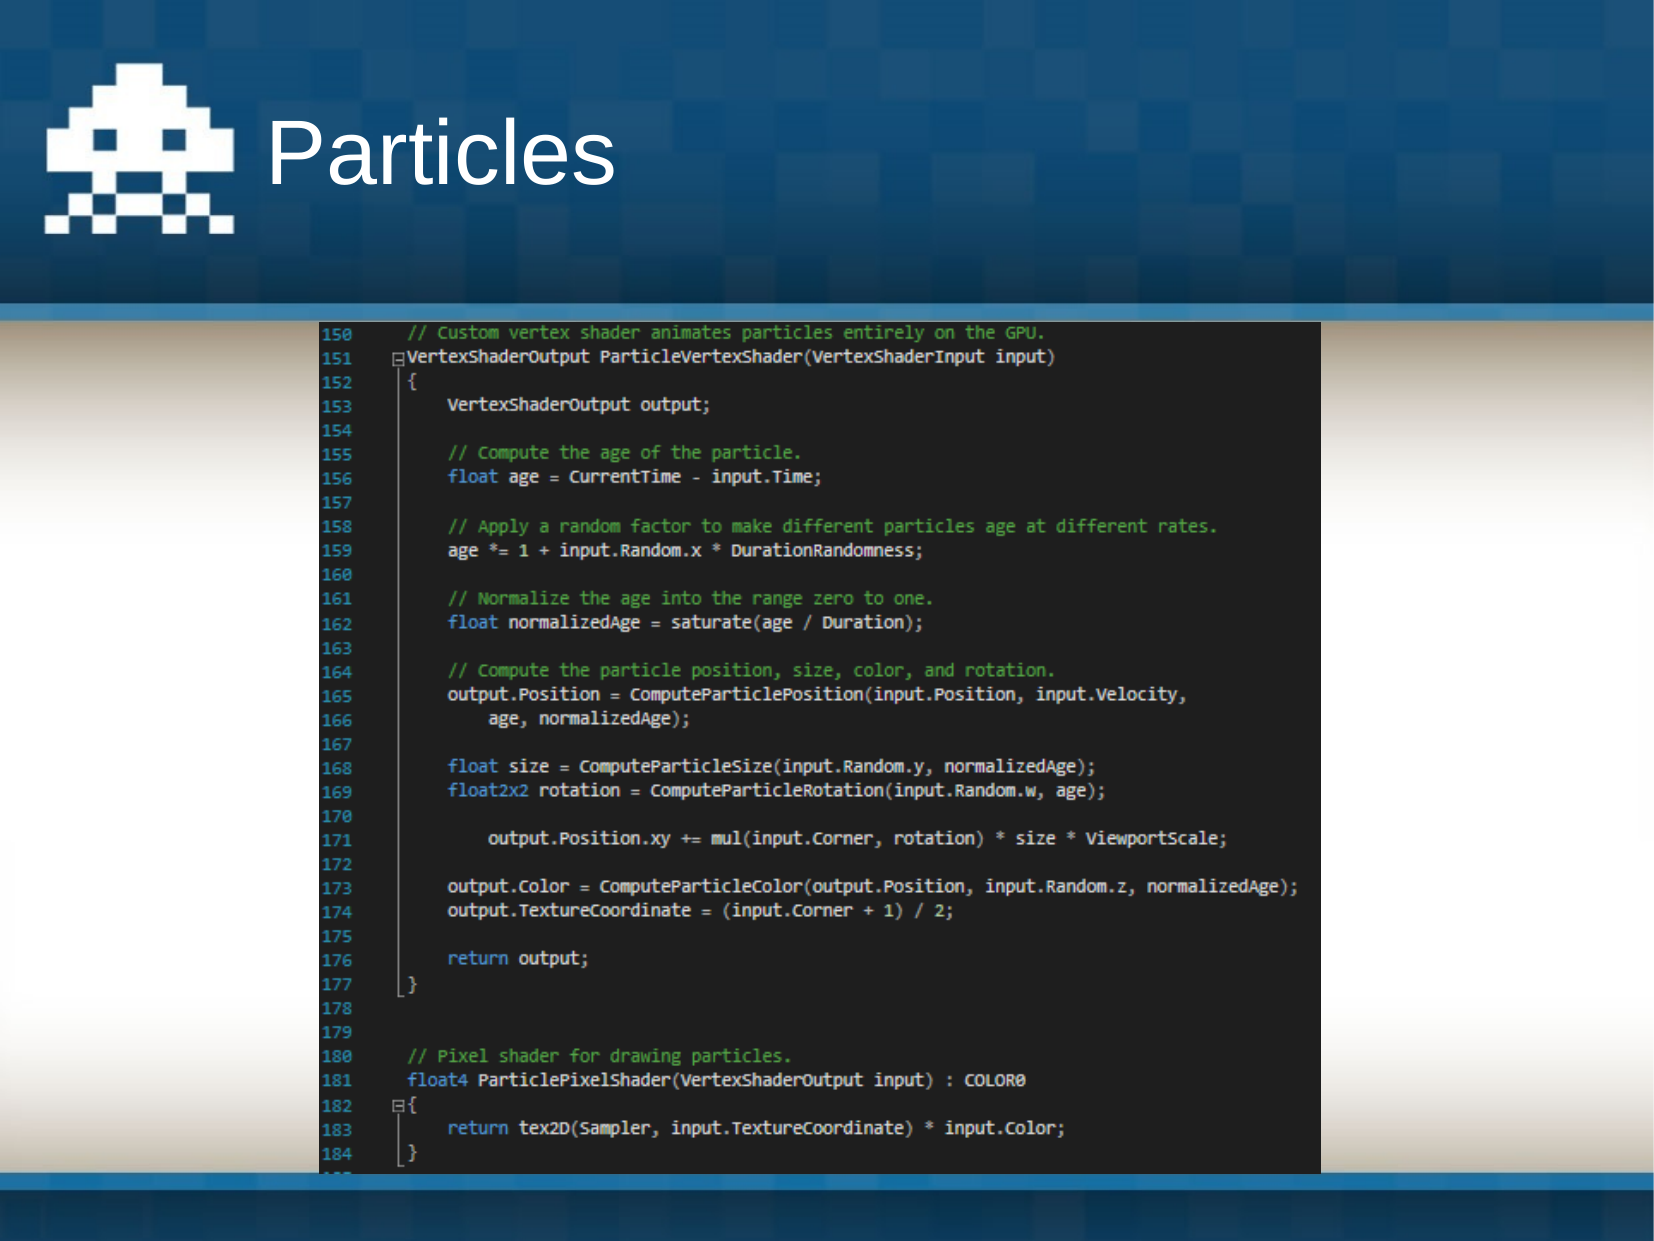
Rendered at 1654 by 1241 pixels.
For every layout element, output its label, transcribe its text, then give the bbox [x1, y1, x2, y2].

title Particles [265, 49, 1571, 257]
picture [0, 0, 1654, 1241]
